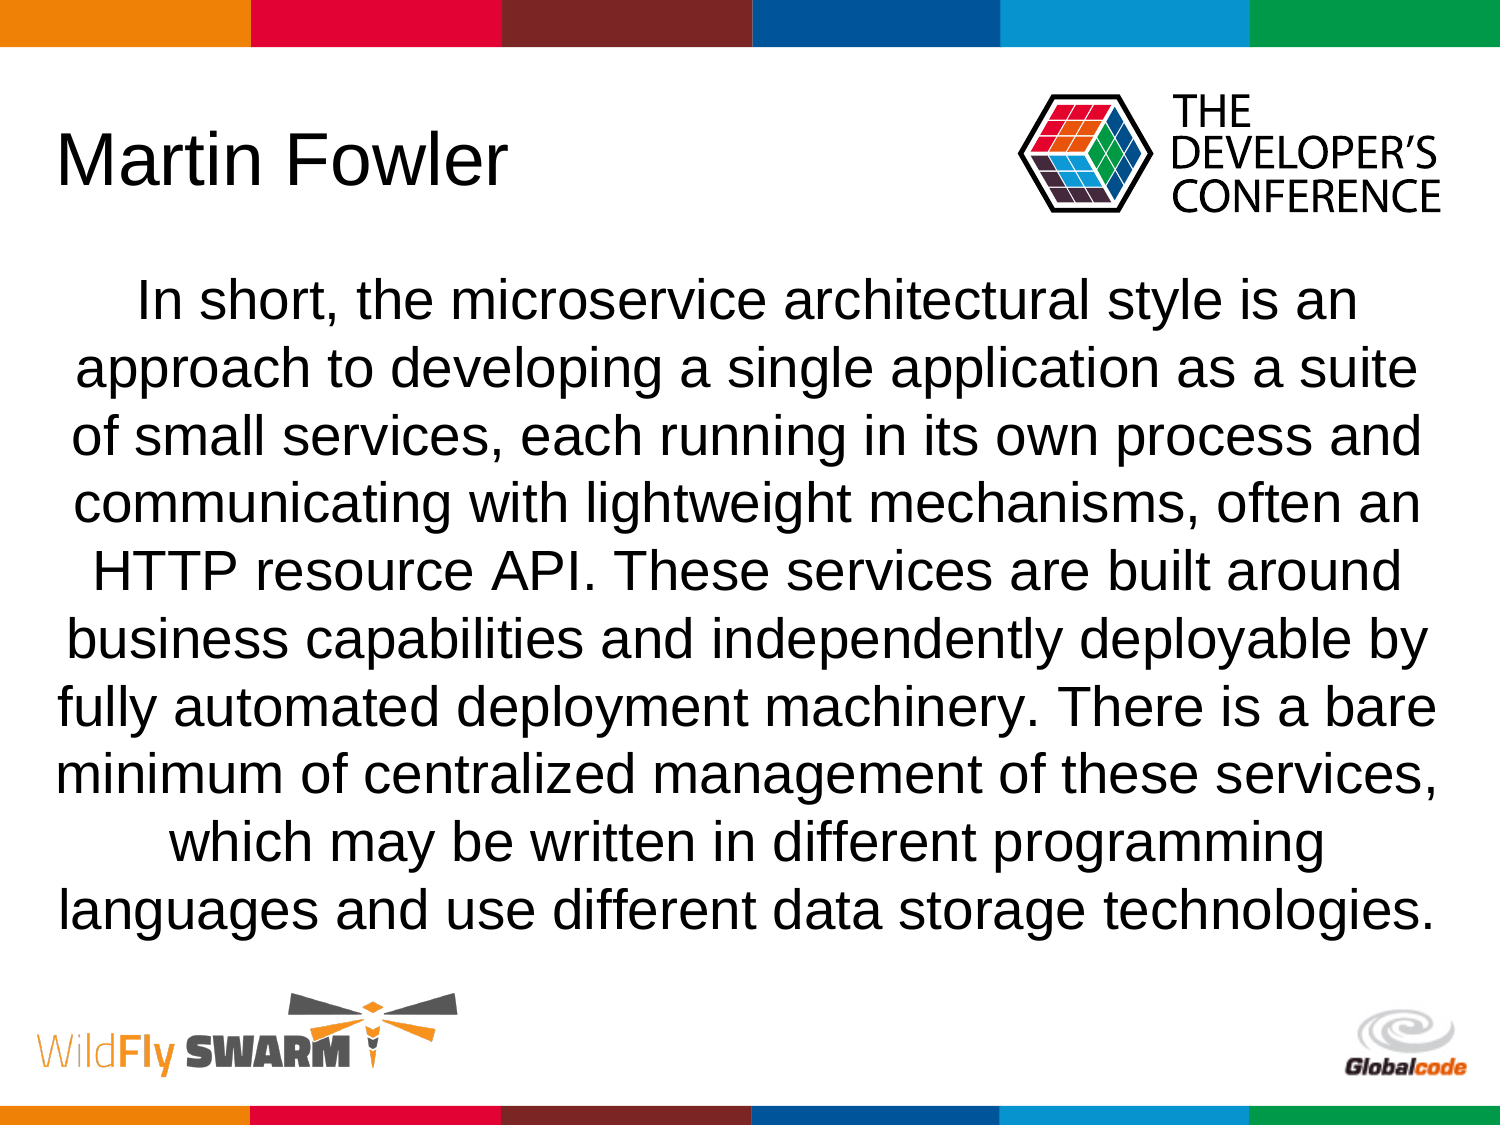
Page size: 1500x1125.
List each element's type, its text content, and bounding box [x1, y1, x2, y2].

picture [1328, 964, 1486, 1105]
title Martin Fowler [41, 79, 975, 232]
list In short, the microservice architectural style is an approach to developing a single application as a suite of small services, each running in its own process and communicating with lightweight mechanisms, often an HTTP resource API. These services are built around business capabilities and independently deployable by fully automated deployment machinery. There is a bare minimum of centralized management of these services, which may be written in different programming languages and use different data storage technologies. [41, 255, 1459, 1000]
picture [28, 974, 466, 1095]
